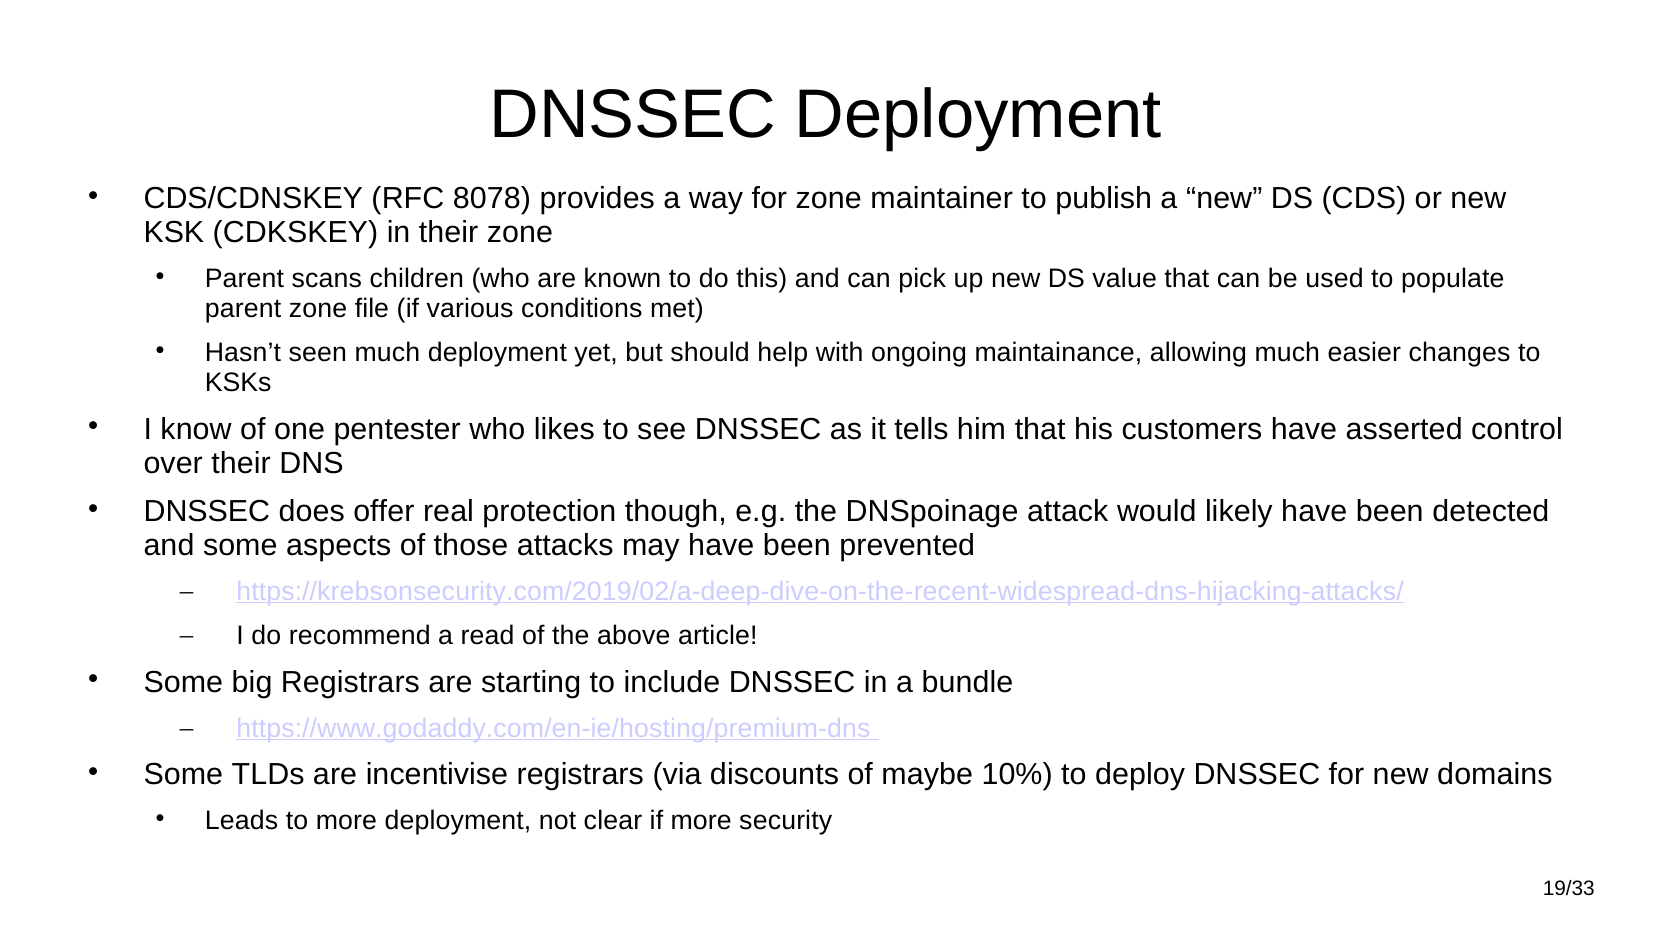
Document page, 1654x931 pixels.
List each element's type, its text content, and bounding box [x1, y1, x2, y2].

title DNSSEC Deployment [82, 37, 1570, 192]
list CDS/CDNSKEY (RFC 8078) provides a way for zone maintainer to publish a “new” DS (CDS) or new KSK (CDKSKEY) in their zone Parent scans children (who are known to do this) and can pick up new DS value that can be used to populate parent zone file (if various conditions met) Hasn’t seen much deployment yet, but should help with ongoing maintainance, allowing much easier changes to KSKs I know of one pentester who likes to see DNSSEC as it tells him that his customers have asserted control over their DNS DNSSEC does offer real protection though, e.g. the DNSpoinage attack would likely have been detected and some aspects of those attacks may have been prevented https://krebsonsecurity.com/2019/02/a-deep-dive-on-the-recent-widespread-dns-hijacking-attacks/ I do recommend a read of the above article! Some big Registrars are starting to include DNSSEC in a bundle https://www.godaddy.com/en-ie/hosting/premium-dns Some TLDs are incentivise registrars (via discounts of maybe 10%) to deploy DNSSEC for new domains Leads to more deployment, not clear if more security [88, 177, 1575, 881]
